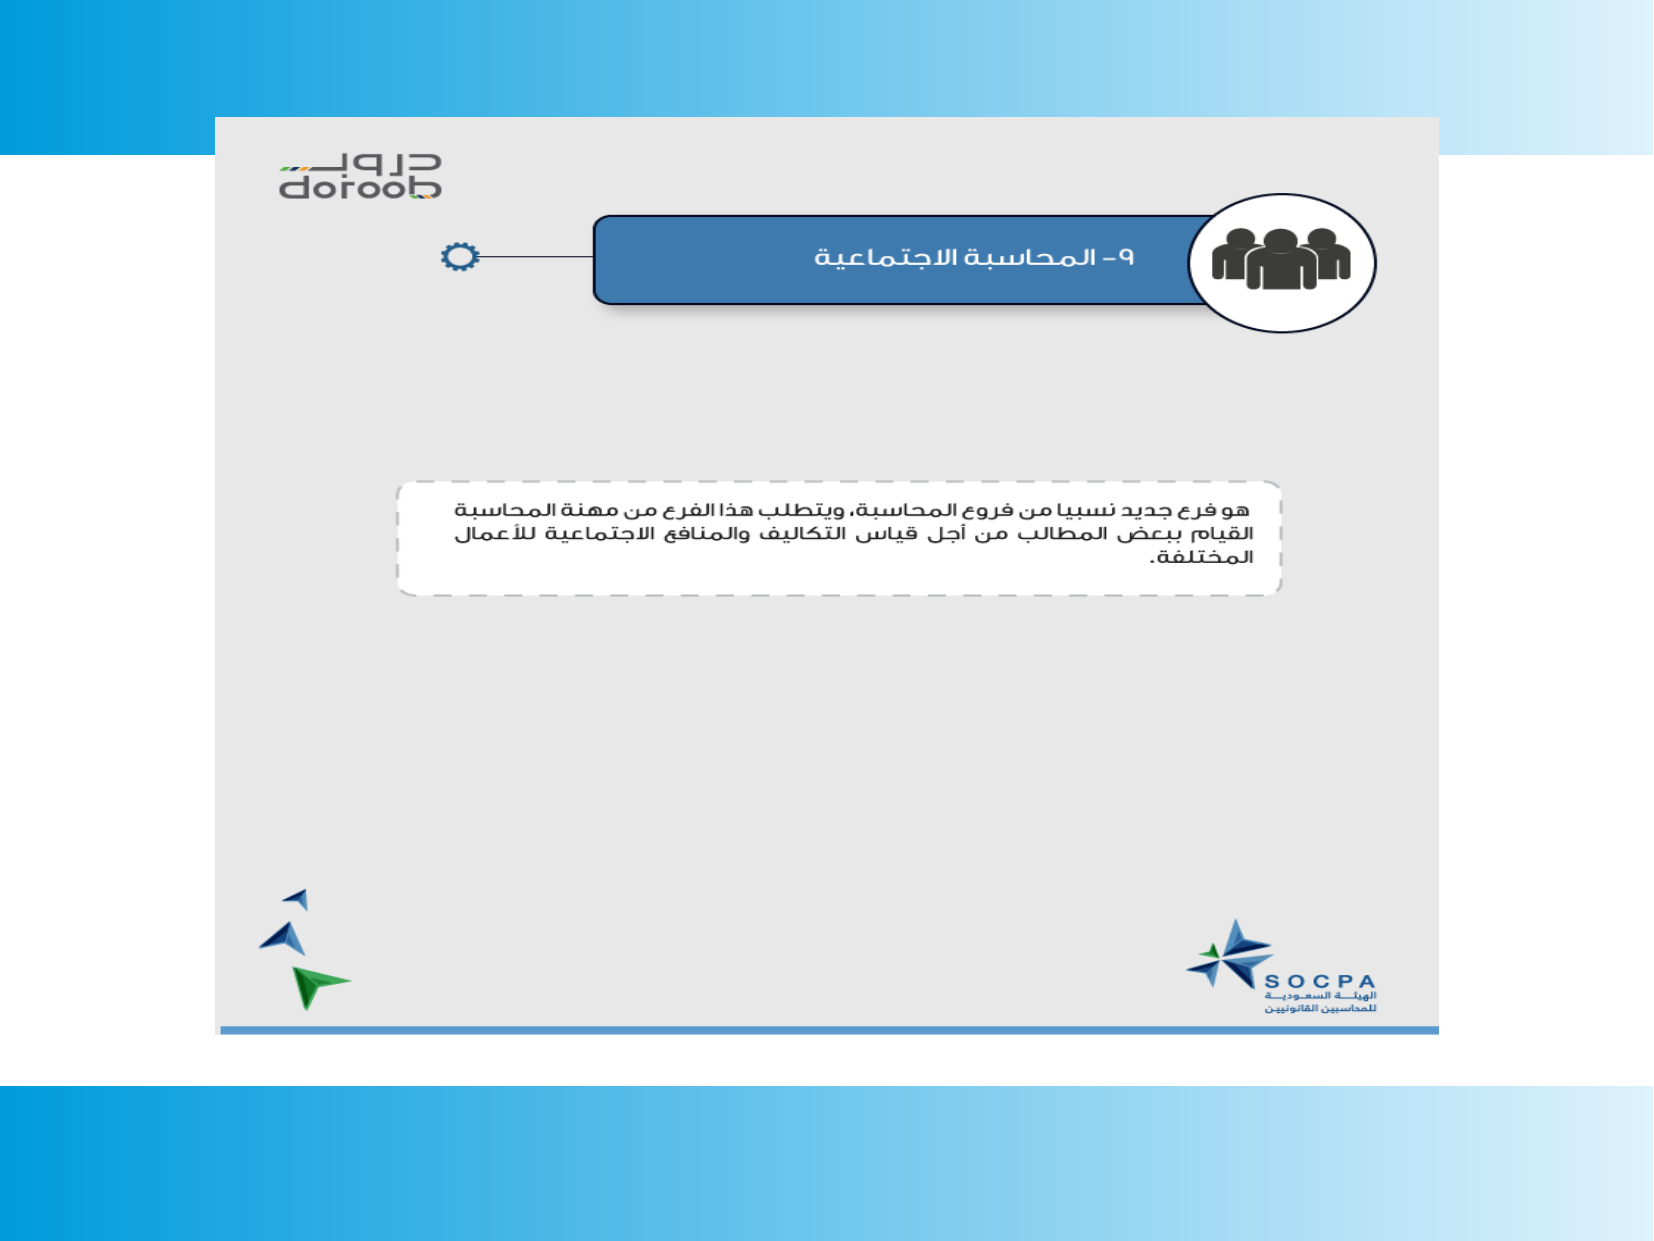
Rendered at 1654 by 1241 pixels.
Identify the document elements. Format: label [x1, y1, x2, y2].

picture [215, 117, 1439, 1036]
